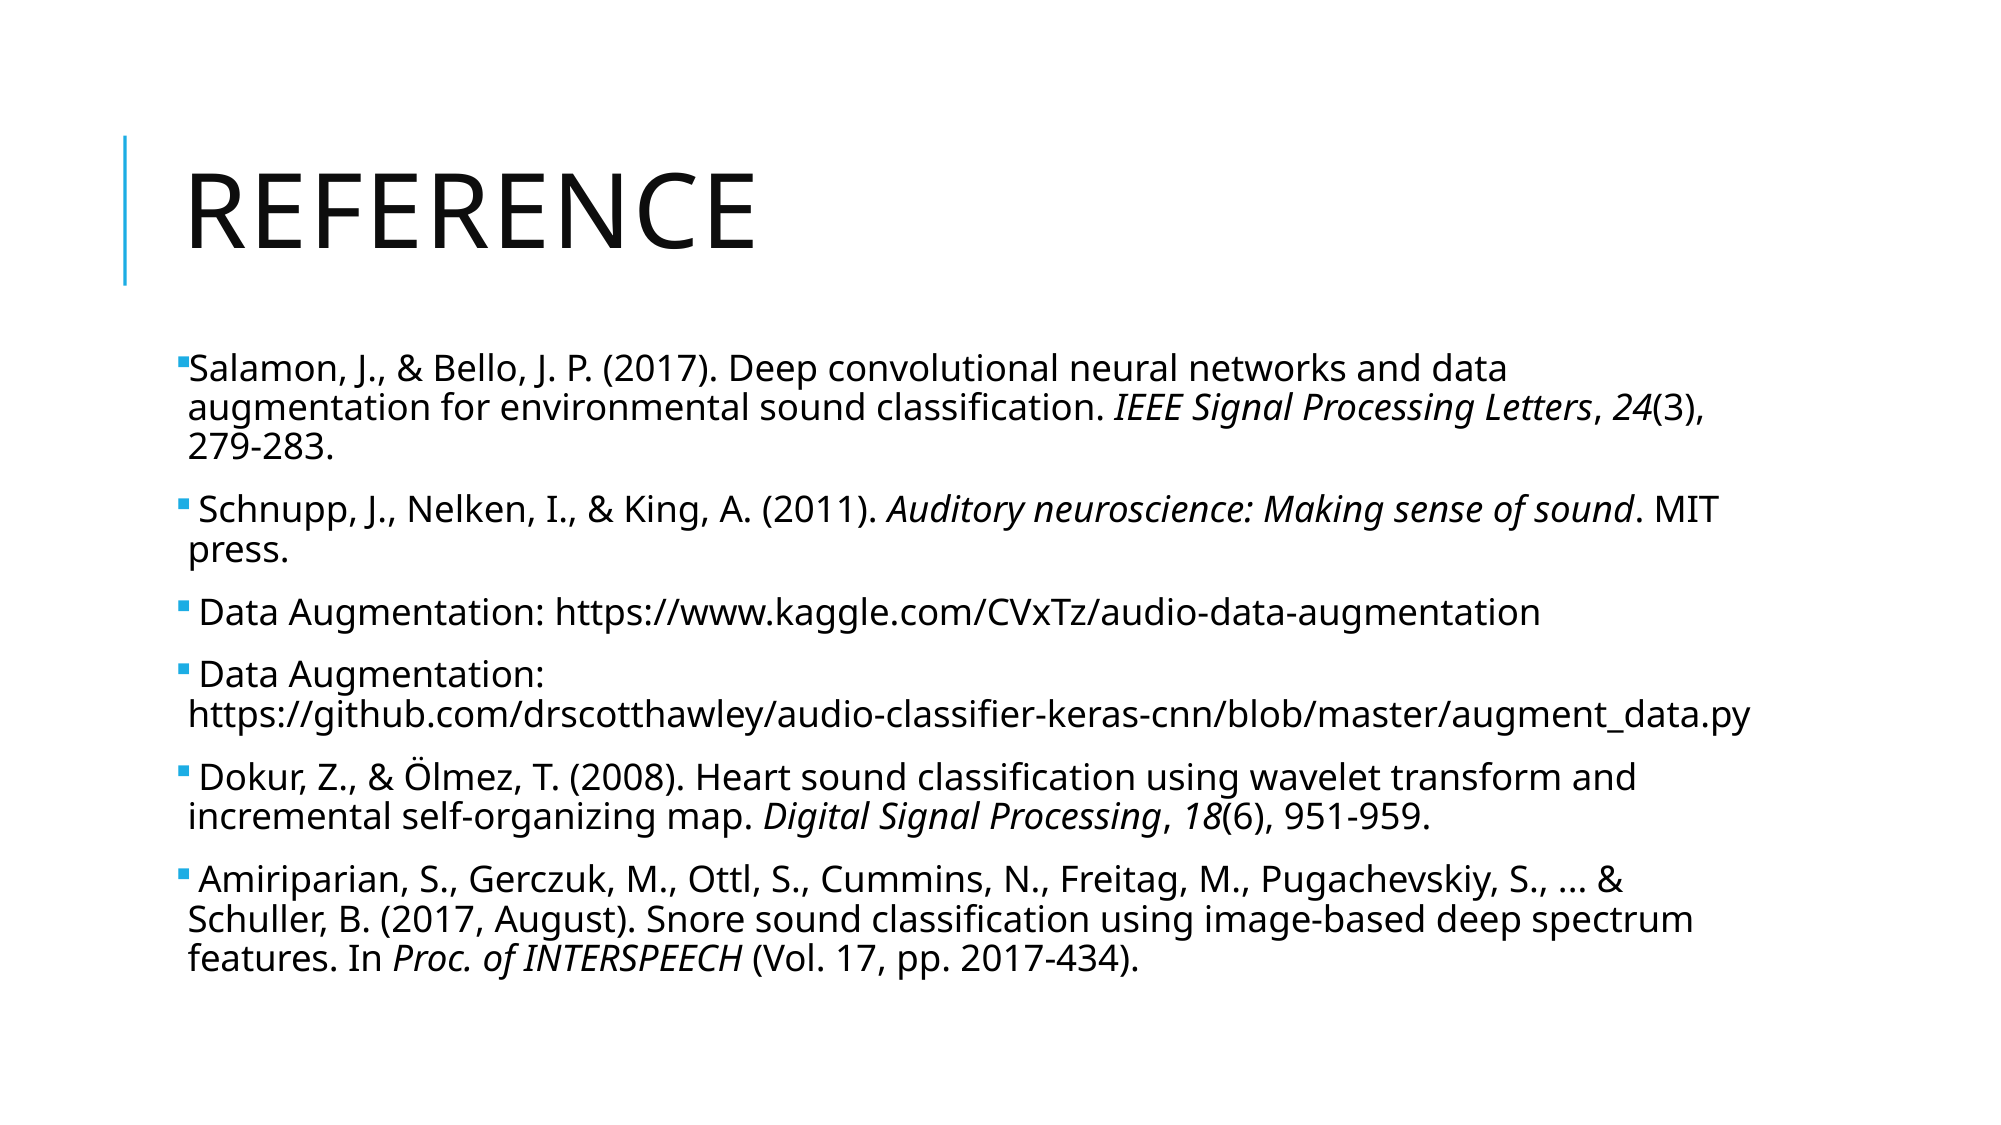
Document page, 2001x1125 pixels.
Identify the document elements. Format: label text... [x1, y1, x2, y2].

list Salamon, J., & Bello, J. P. (2017). Deep convolutional neural networks and data augmentation for environmental sound classification. IEEE Signal Processing Letters, 24(3), 279-283. Schnupp, J., Nelken, I., & King, A. (2011). Auditory neuroscience: Making sense of sound. MIT press. Data Augmentation: https://www.kaggle.com/CVxTz/audio-data-augmentation Data Augmentation: https://github.com/drscotthawley/audio-classifier-keras-cnn/blob/master/augment_data.py Dokur, Z., & Ölmez, T. (2008). Heart sound classification using wavelet transform and incremental self-organizing map. Digital Signal Processing, 18(6), 951-959. Amiriparian, S., Gerczuk, M., Ottl, S., Cummins, N., Freitag, M., Pugachevskiy, S., ... & Schuller, B. (2017, August). Snore sound classification using image-based deep spectrum features. In Proc. of INTERSPEECH (Vol. 17, pp. 2017-434). [168, 341, 1763, 1002]
title Reference [168, 96, 1763, 341]
